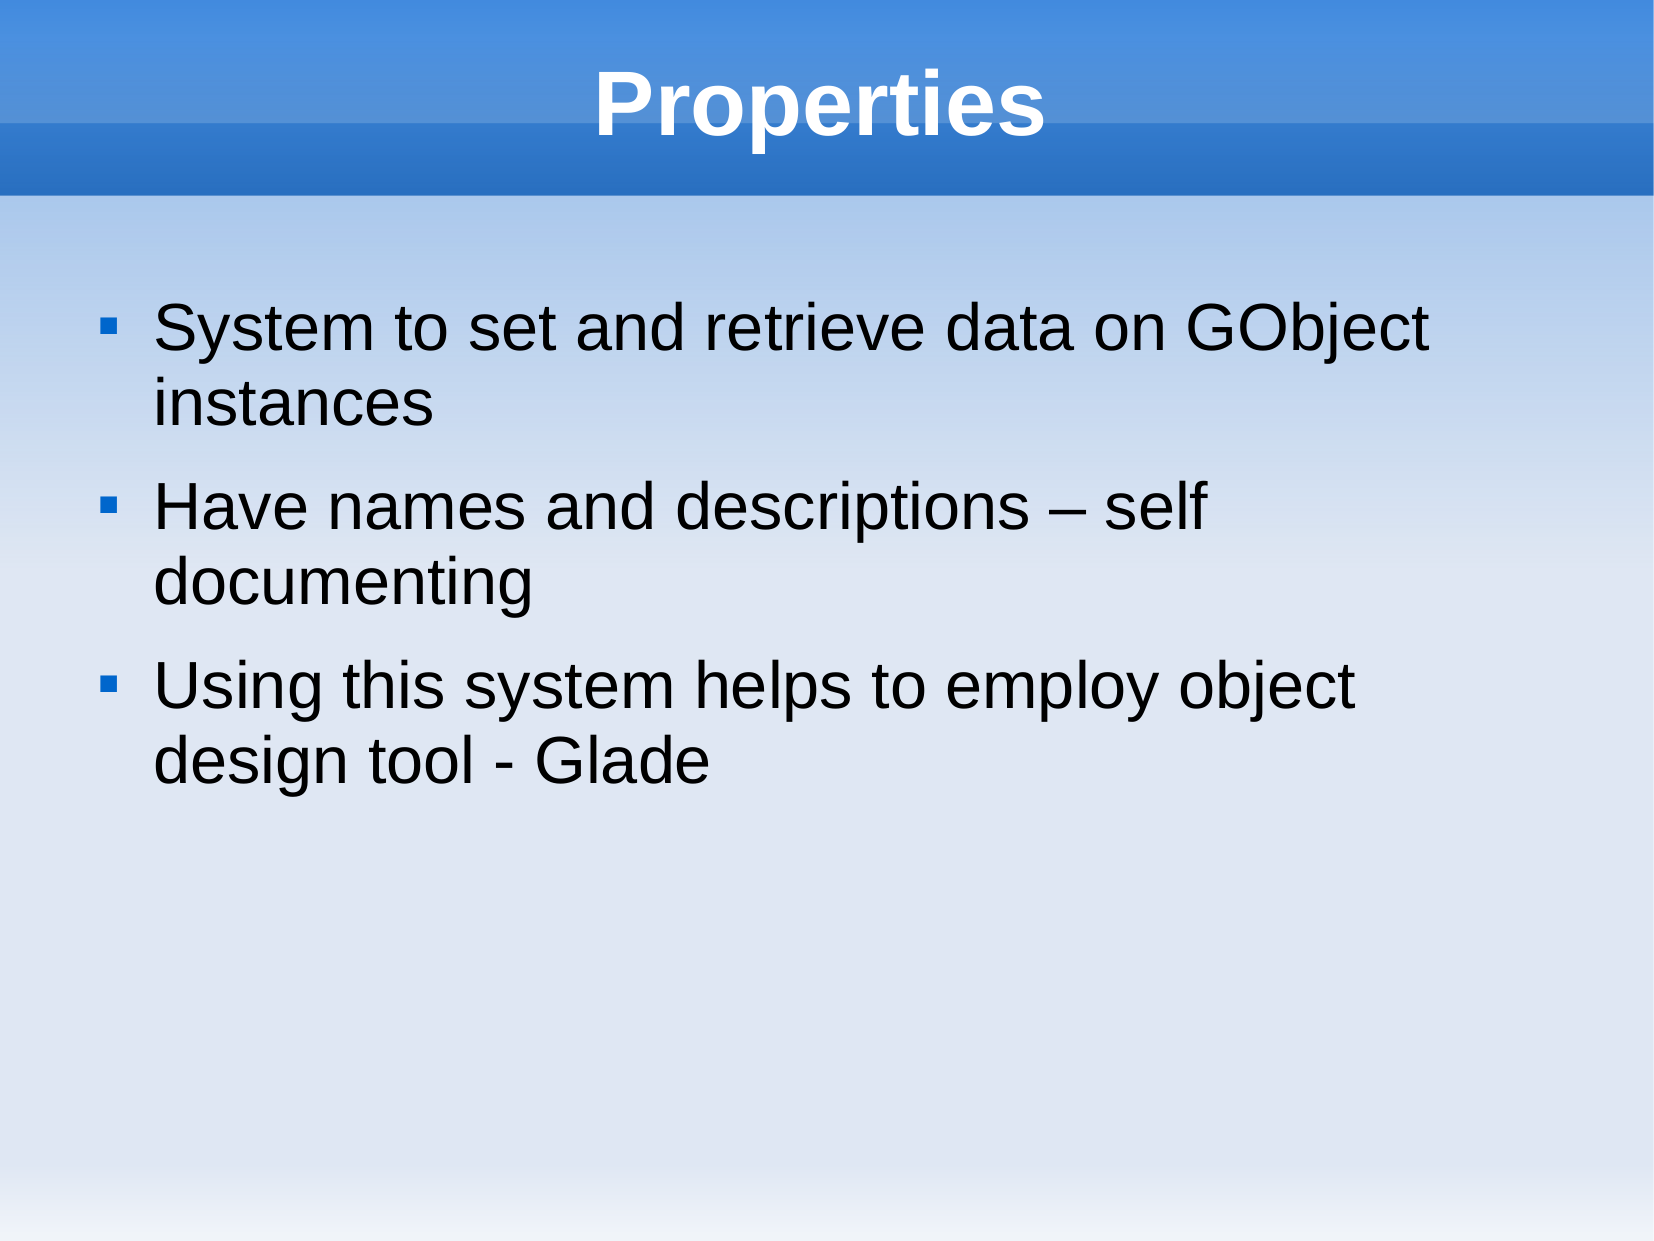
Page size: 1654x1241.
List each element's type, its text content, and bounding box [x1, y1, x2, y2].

picture [0, 0, 1654, 1241]
title Properties [76, 7, 1565, 200]
list System to set and retrieve data on GObject instances Have names and descriptions – self documenting Using this system helps to employ object design tool - Glade [82, 290, 1571, 1094]
